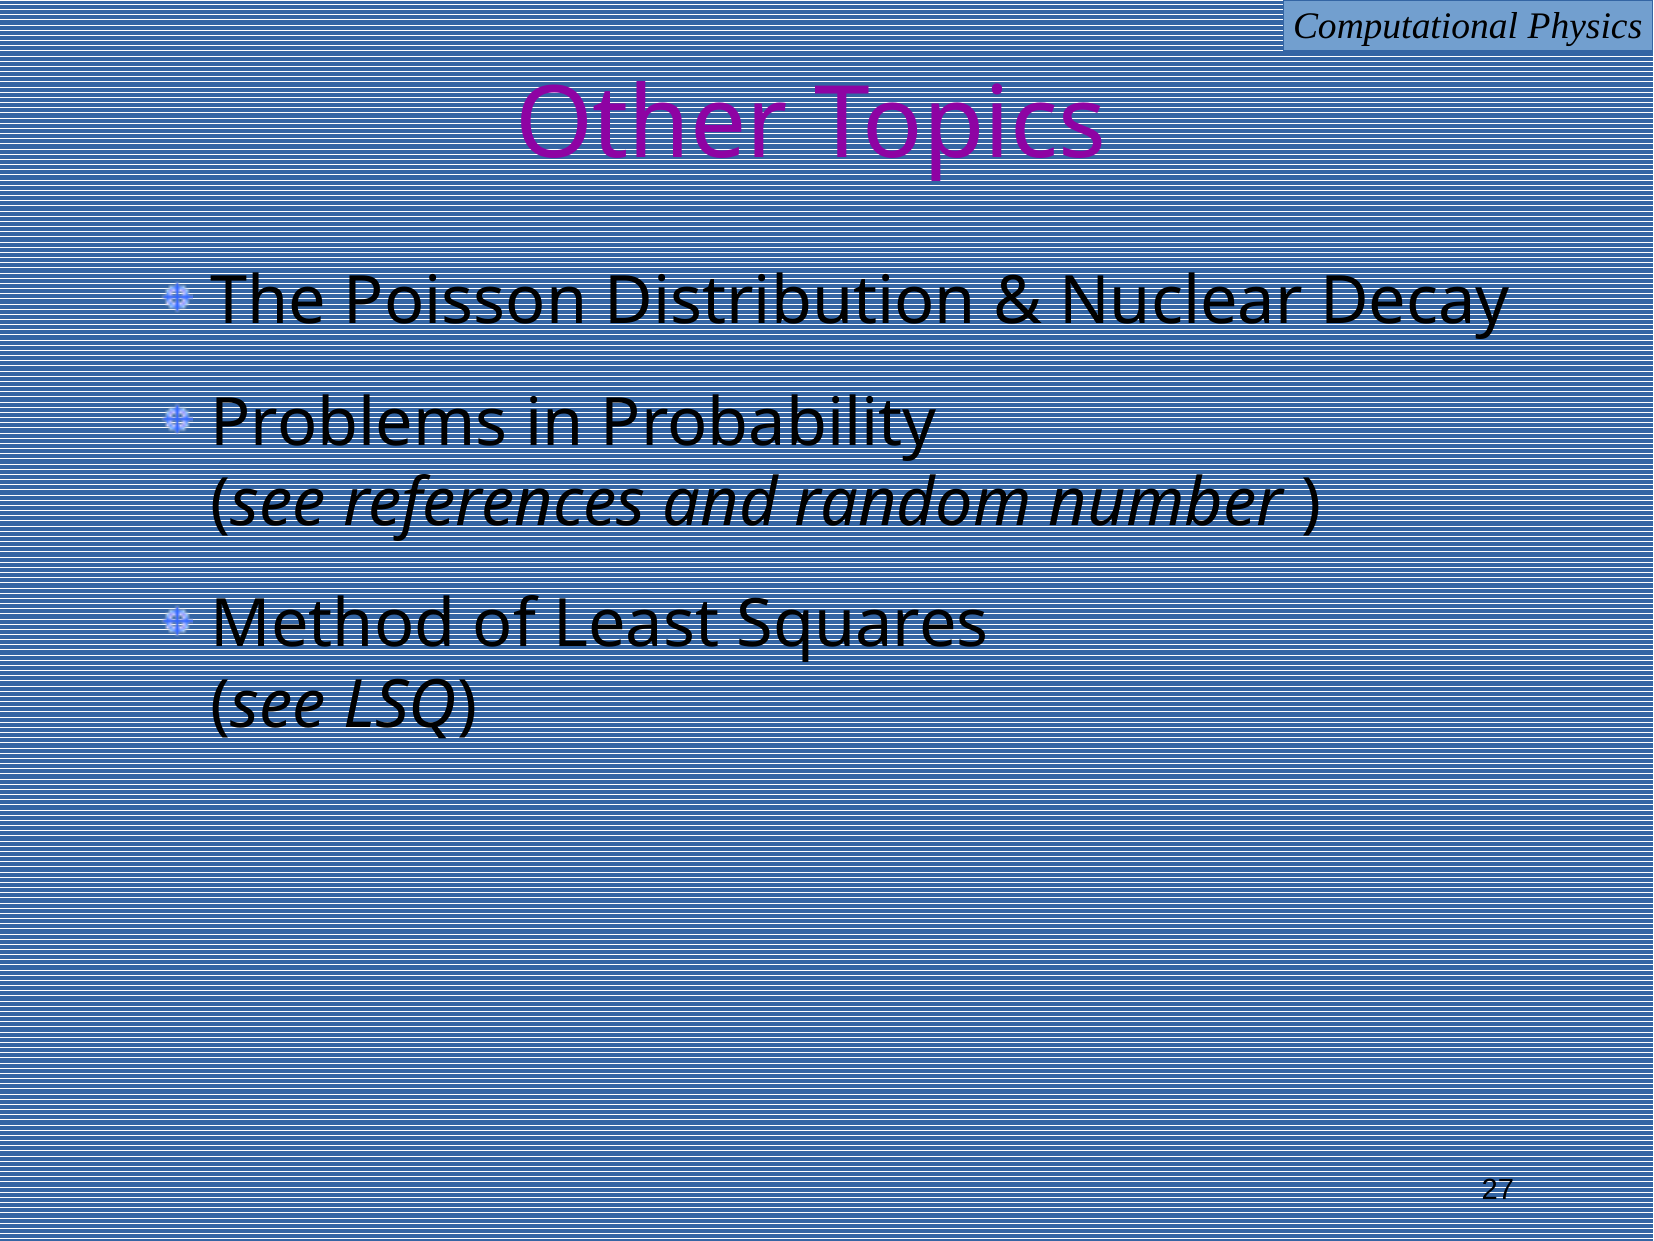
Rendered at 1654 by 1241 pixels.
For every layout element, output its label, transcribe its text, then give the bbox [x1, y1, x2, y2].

title Other Topics [90, 51, 1496, 185]
text_box <number> [1184, 1130, 1529, 1213]
list The Poisson Distribution & Nuclear Decay Problems in Probability (see references and random number ) Method of Least Squares (see LSQ) [139, 249, 1545, 1077]
